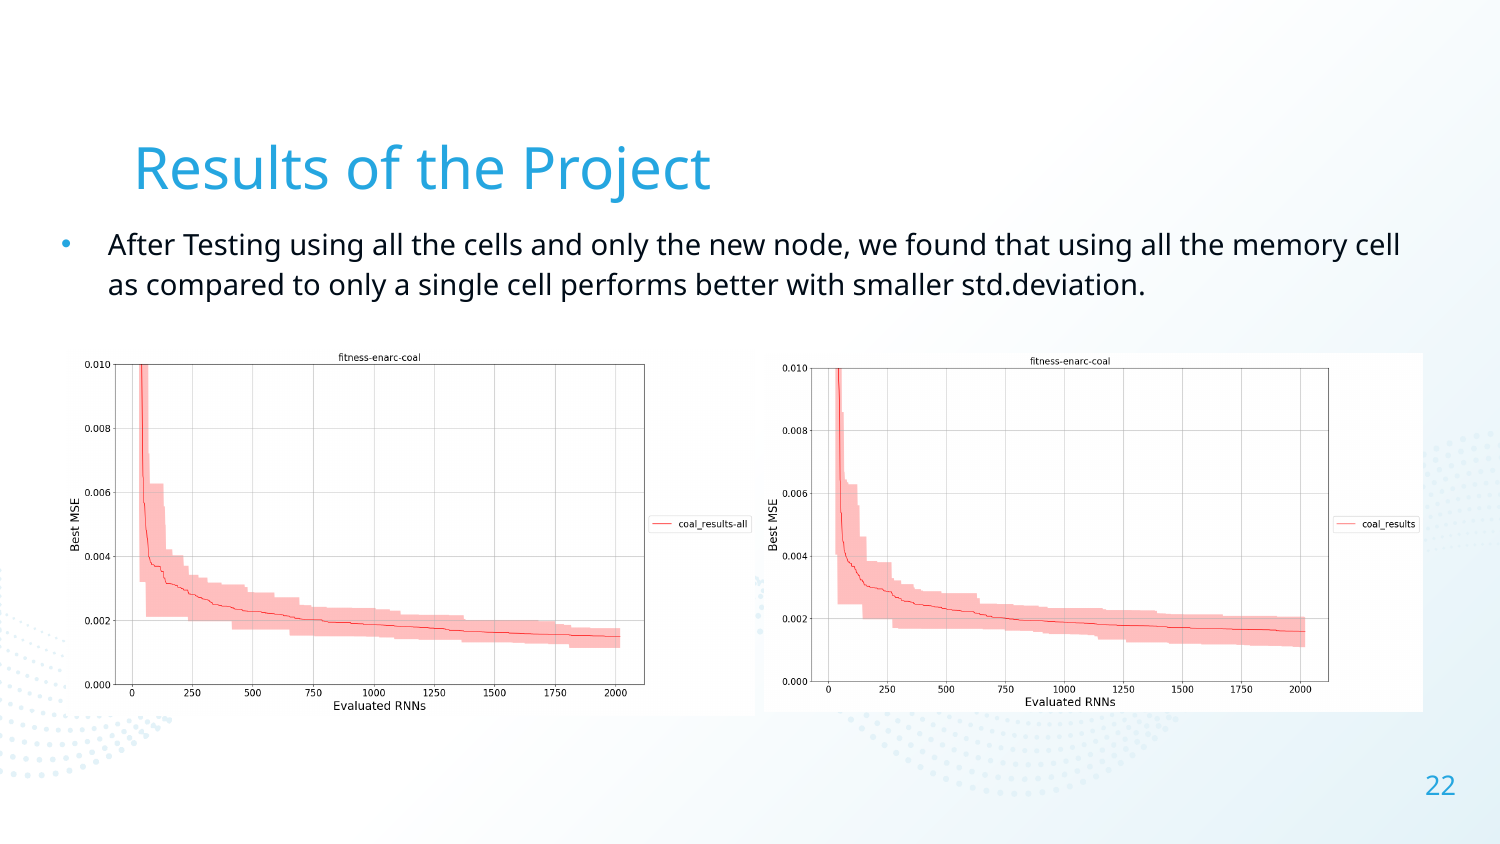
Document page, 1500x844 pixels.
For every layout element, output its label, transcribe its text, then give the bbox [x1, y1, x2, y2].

picture [66, 349, 755, 716]
title Results of the Project [133, 111, 1367, 203]
picture [764, 353, 1423, 712]
list After Testing using all the cells and only the new node, we found that using all the memory cell as compared to only a single cell performs better with smaller std.deviation. [60, 220, 1434, 575]
slide_number <number> [1366, 754, 1457, 819]
